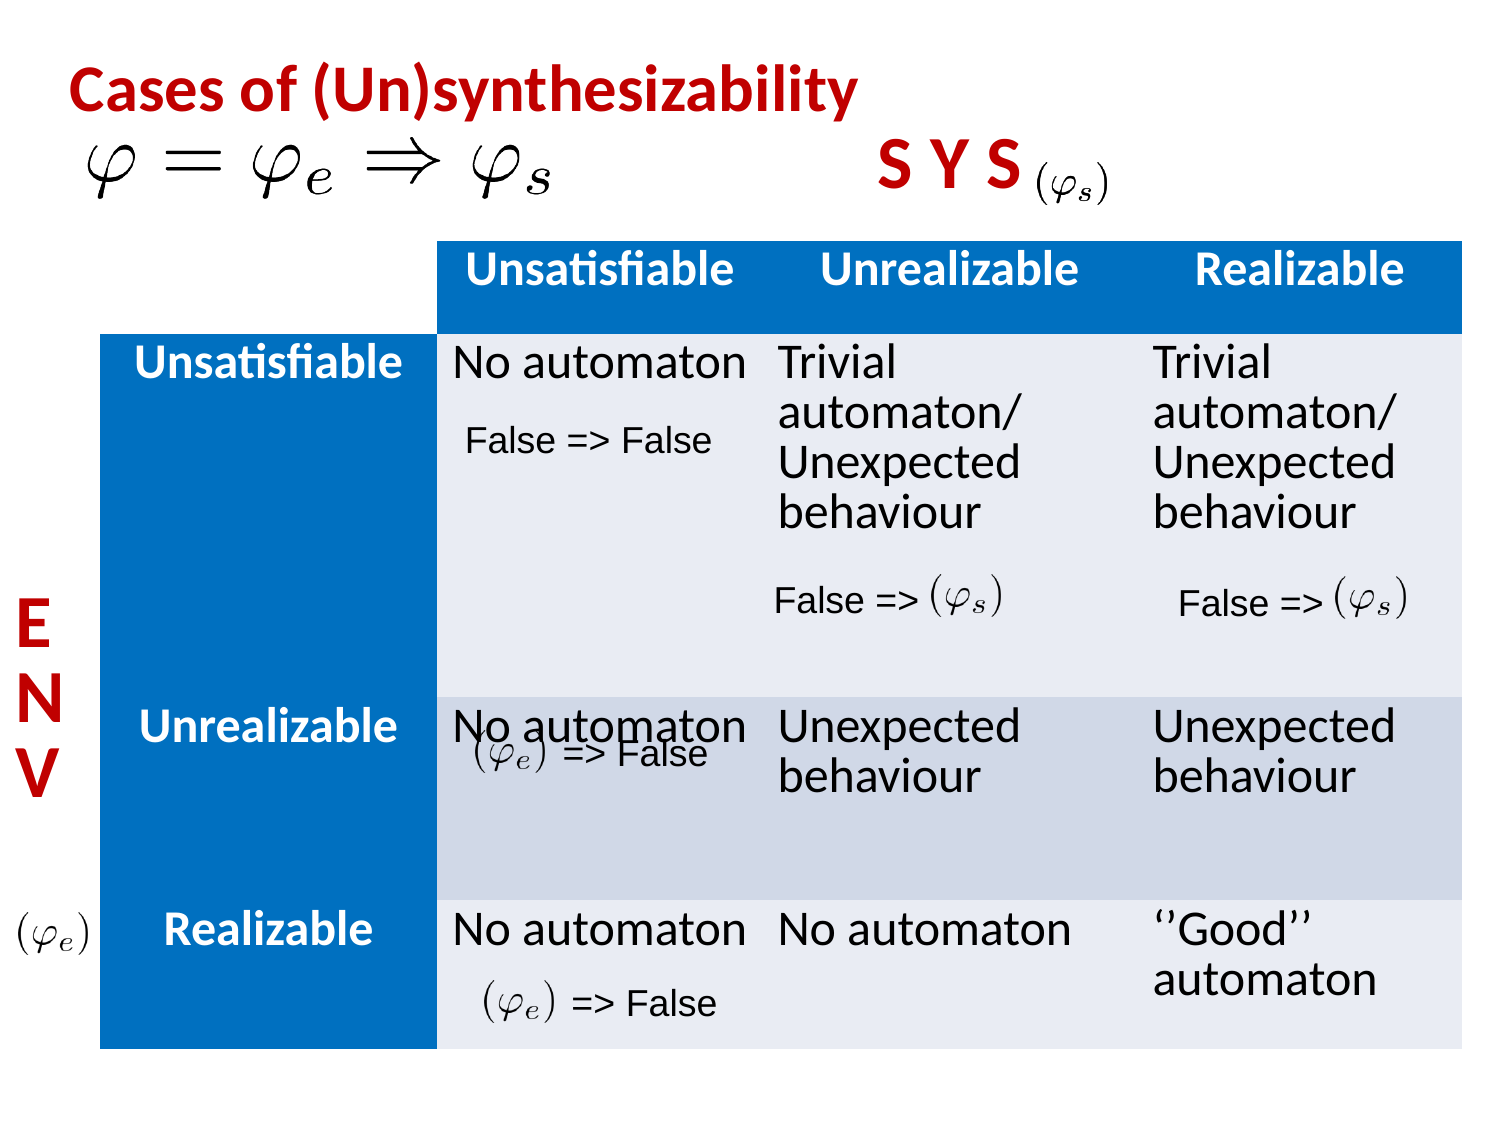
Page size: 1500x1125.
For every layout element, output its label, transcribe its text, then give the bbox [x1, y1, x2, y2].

text_box => False [432, 724, 724, 782]
picture [475, 730, 545, 773]
table_cell Unexpected behaviour [1137, 697, 1462, 900]
table_cell ENV [0, 334, 100, 900]
text_box False => [1163, 574, 1350, 632]
text_box => False [441, 975, 733, 1032]
table_header [0, 125, 100, 241]
table_cell Unexpected behaviour [762, 697, 1137, 900]
table_cell Unsatisfiable [100, 334, 437, 697]
table_cell [0, 900, 100, 1049]
table_cell Unrealizable [762, 241, 1137, 334]
text_box Cases of (Un)synthesizability [55, 37, 875, 133]
table_cell No automaton [437, 697, 762, 900]
table_cell No automaton [437, 334, 762, 697]
picture [87, 137, 550, 199]
picture [18, 912, 88, 955]
picture [931, 574, 1001, 617]
picture [1335, 576, 1406, 619]
table_cell Trivial automaton/ Unexpected behaviour [1137, 334, 1462, 697]
table_cell [100, 241, 437, 334]
table_cell ‘’Good’’ automaton [1137, 900, 1462, 1049]
table_cell Unsatisfiable [437, 241, 762, 334]
picture [1037, 162, 1107, 205]
table_header [100, 133, 437, 137]
text_box False => [758, 572, 946, 630]
table_cell [0, 241, 100, 334]
table_cell Trivial automaton/ Unexpected behaviour [762, 334, 1137, 697]
table_cell No automaton [762, 900, 1137, 1049]
table_cell Realizable [100, 900, 437, 1049]
table_header S Y S [437, 125, 1462, 241]
table_header [100, 199, 437, 241]
table_cell No automaton [437, 900, 762, 1049]
table_cell Realizable [1137, 241, 1462, 334]
picture [484, 980, 554, 1023]
text_box False => False [450, 412, 728, 470]
table_cell Unrealizable [100, 697, 437, 900]
